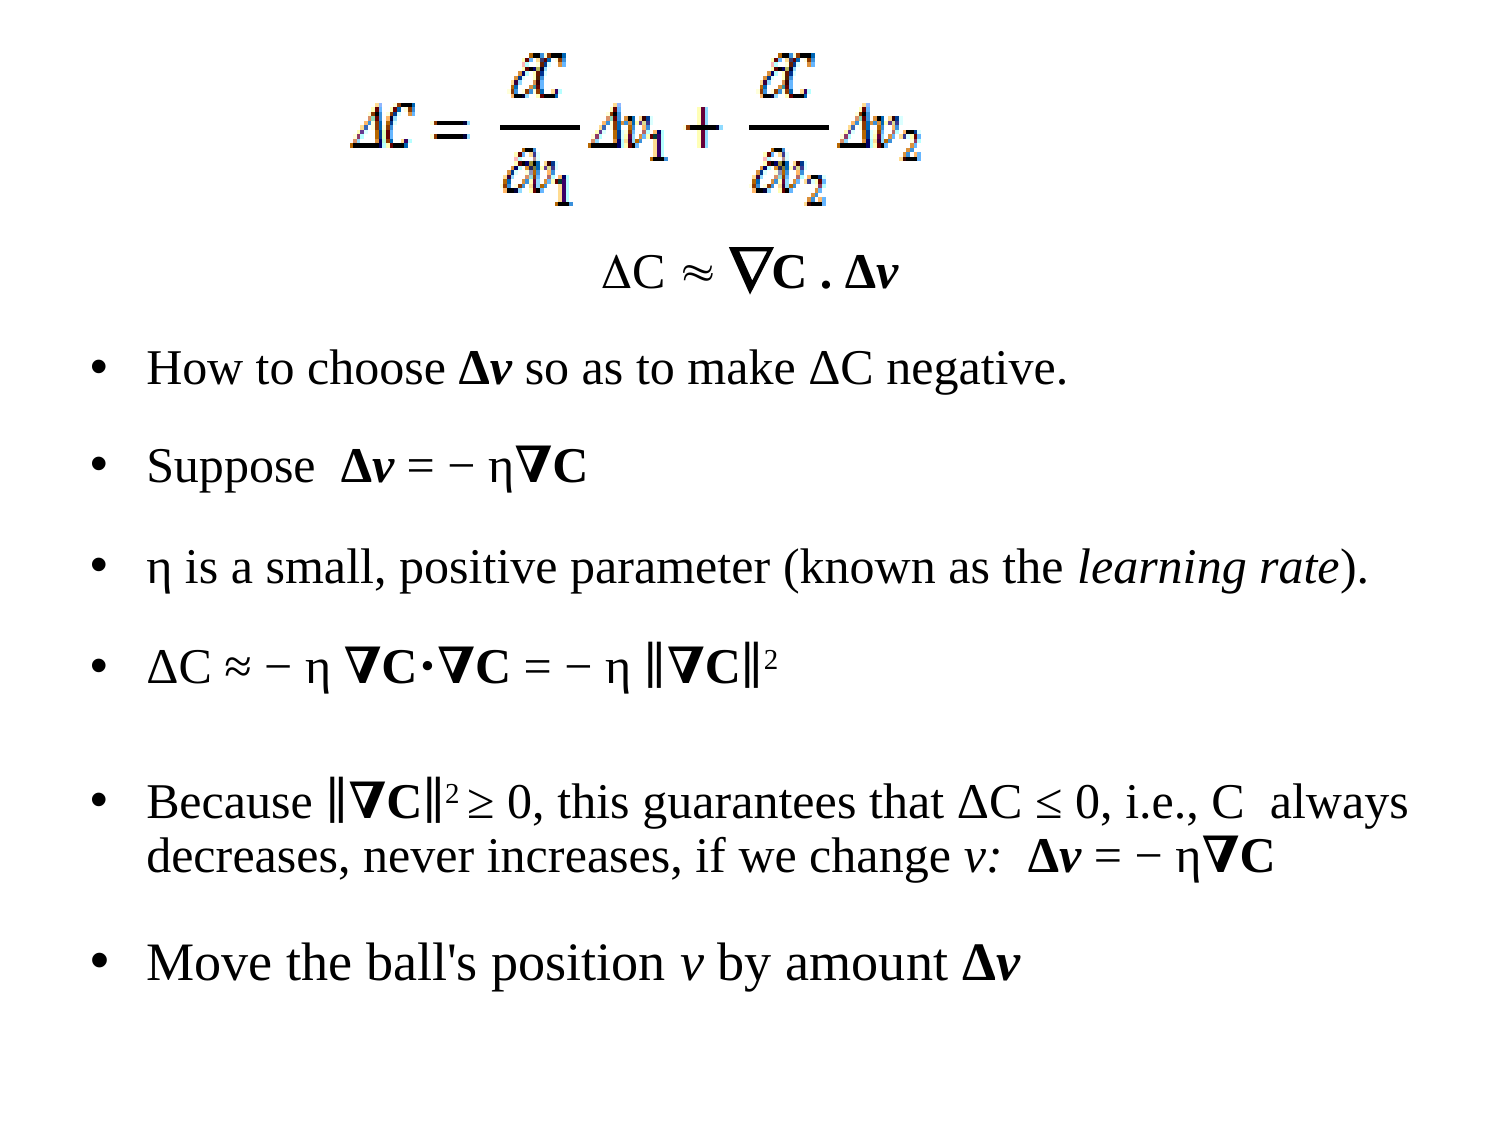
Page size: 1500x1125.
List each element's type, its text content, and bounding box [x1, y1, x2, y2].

list C  C . Δv How to choose Δv so as to make ΔC negative. Suppose Δv = − η∇C η is a small, positive parameter (known as the learning rate). ΔC ≈ − η ∇C⋅∇C = − η ∥∇C∥2 Because ∥∇C∥2 ≥ 0, this guarantees that ΔC ≤ 0, i.e., C always decreases, never increases, if we change v: Δv = − η∇C Move the ball's position v by amount Δv [75, 237, 1426, 1030]
picture [350, 49, 925, 225]
